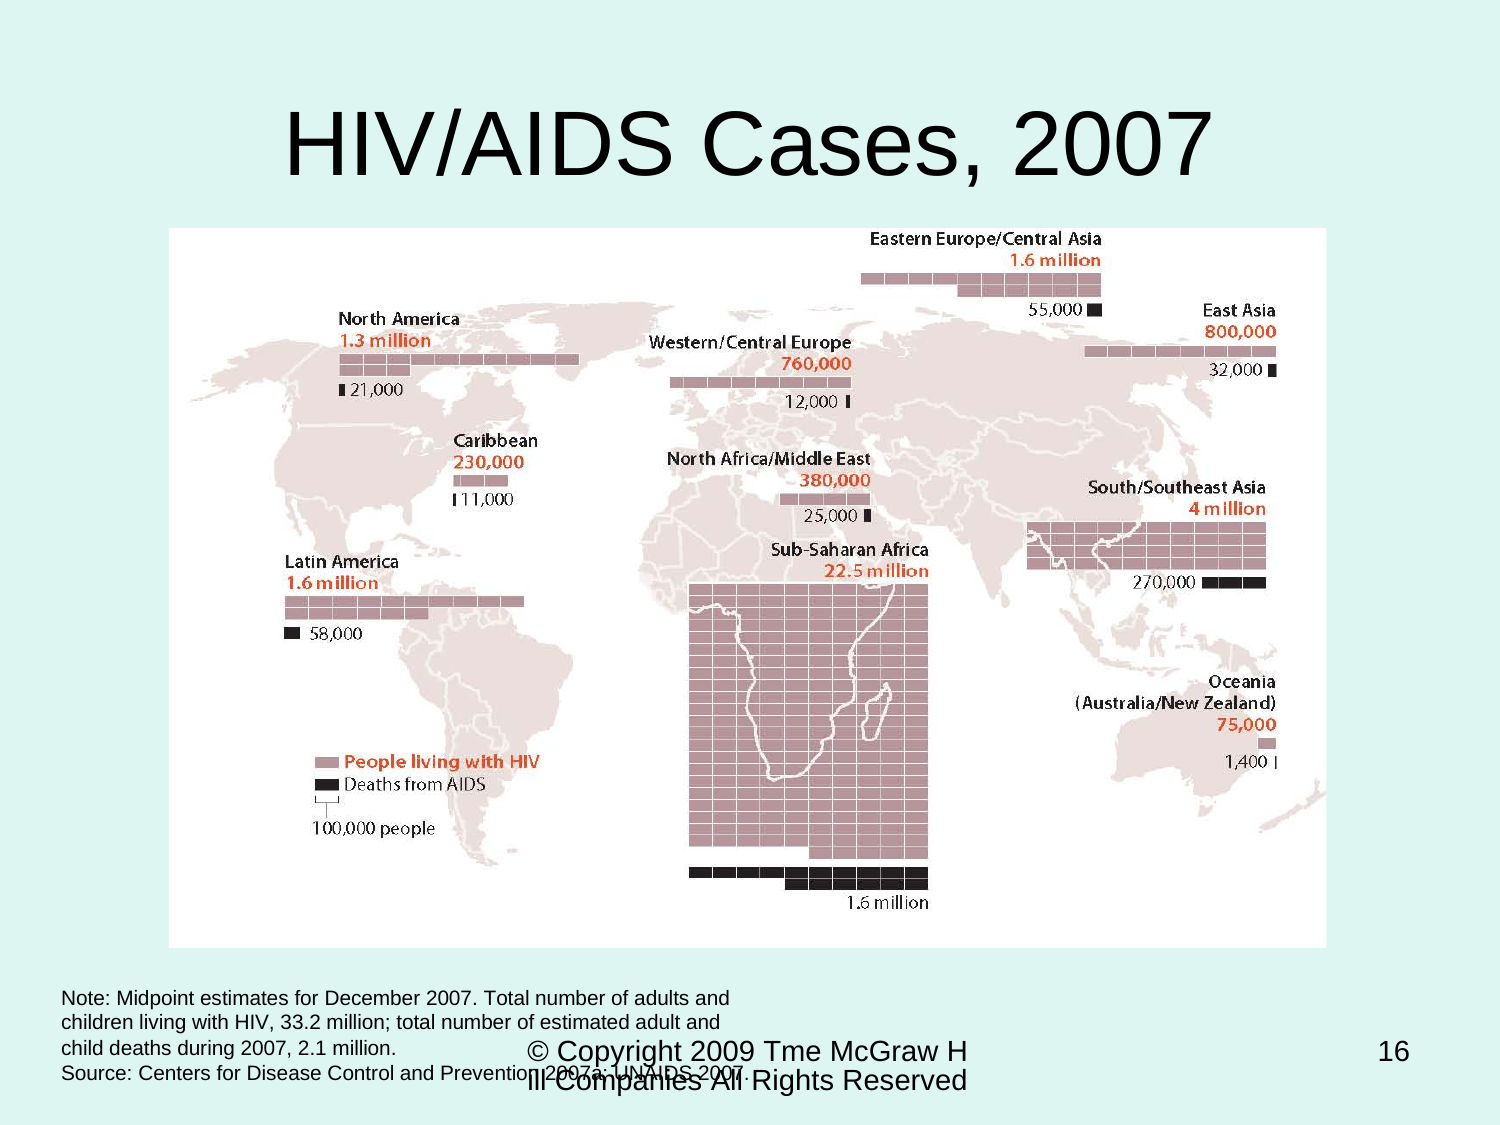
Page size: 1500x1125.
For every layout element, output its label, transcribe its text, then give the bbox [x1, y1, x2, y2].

text_box Note: Midpoint estimates for December 2007. Total number of adults and children living with HIV, 33.2 million; total number of estimated adult and child deaths during 2007, 2.1 million. Source: Centers for Disease Control and Prevention 2007a; UNAIDS 2007. [46, 976, 765, 1092]
picture [168, 228, 1327, 948]
title HIV/AIDS Cases, 2007 [75, 45, 1426, 233]
